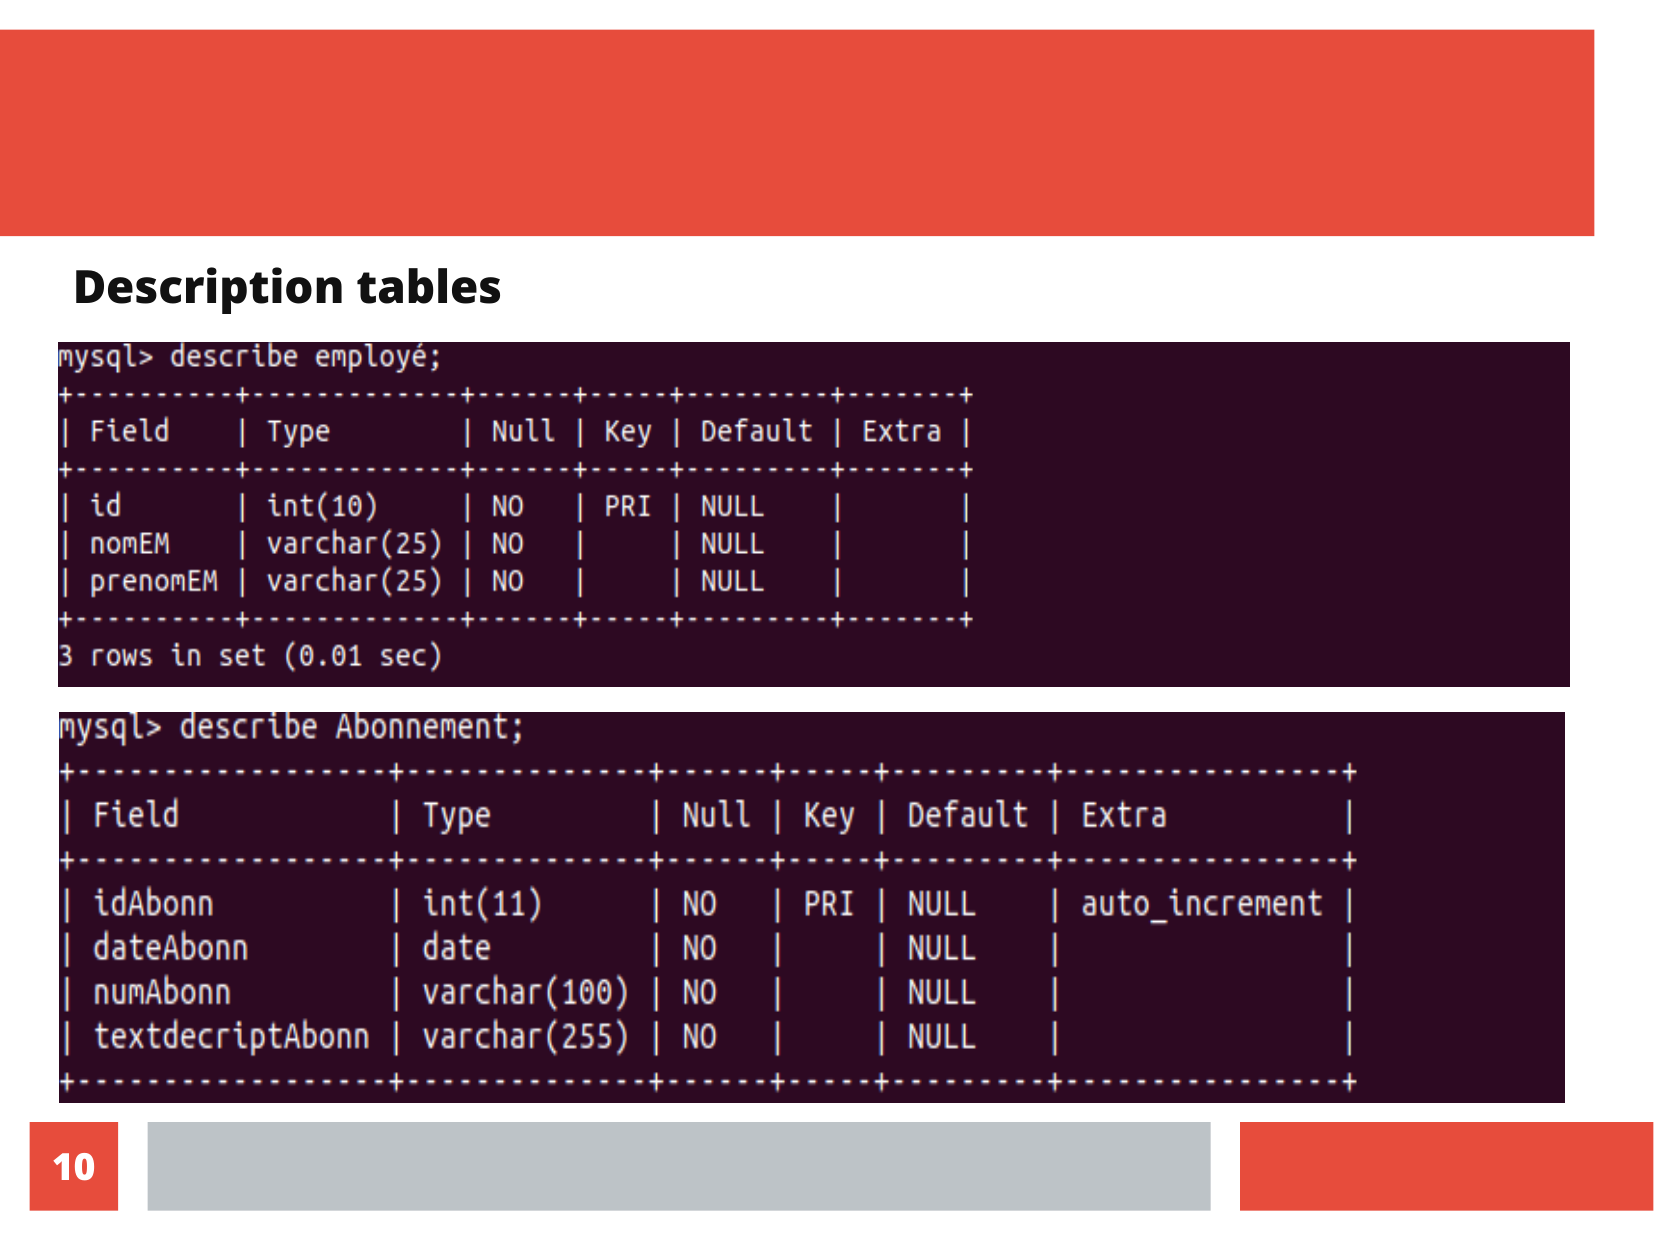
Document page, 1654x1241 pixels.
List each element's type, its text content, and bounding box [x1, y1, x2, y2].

title Description tables [72, 206, 841, 317]
picture [58, 342, 1570, 688]
picture [59, 712, 1565, 1104]
